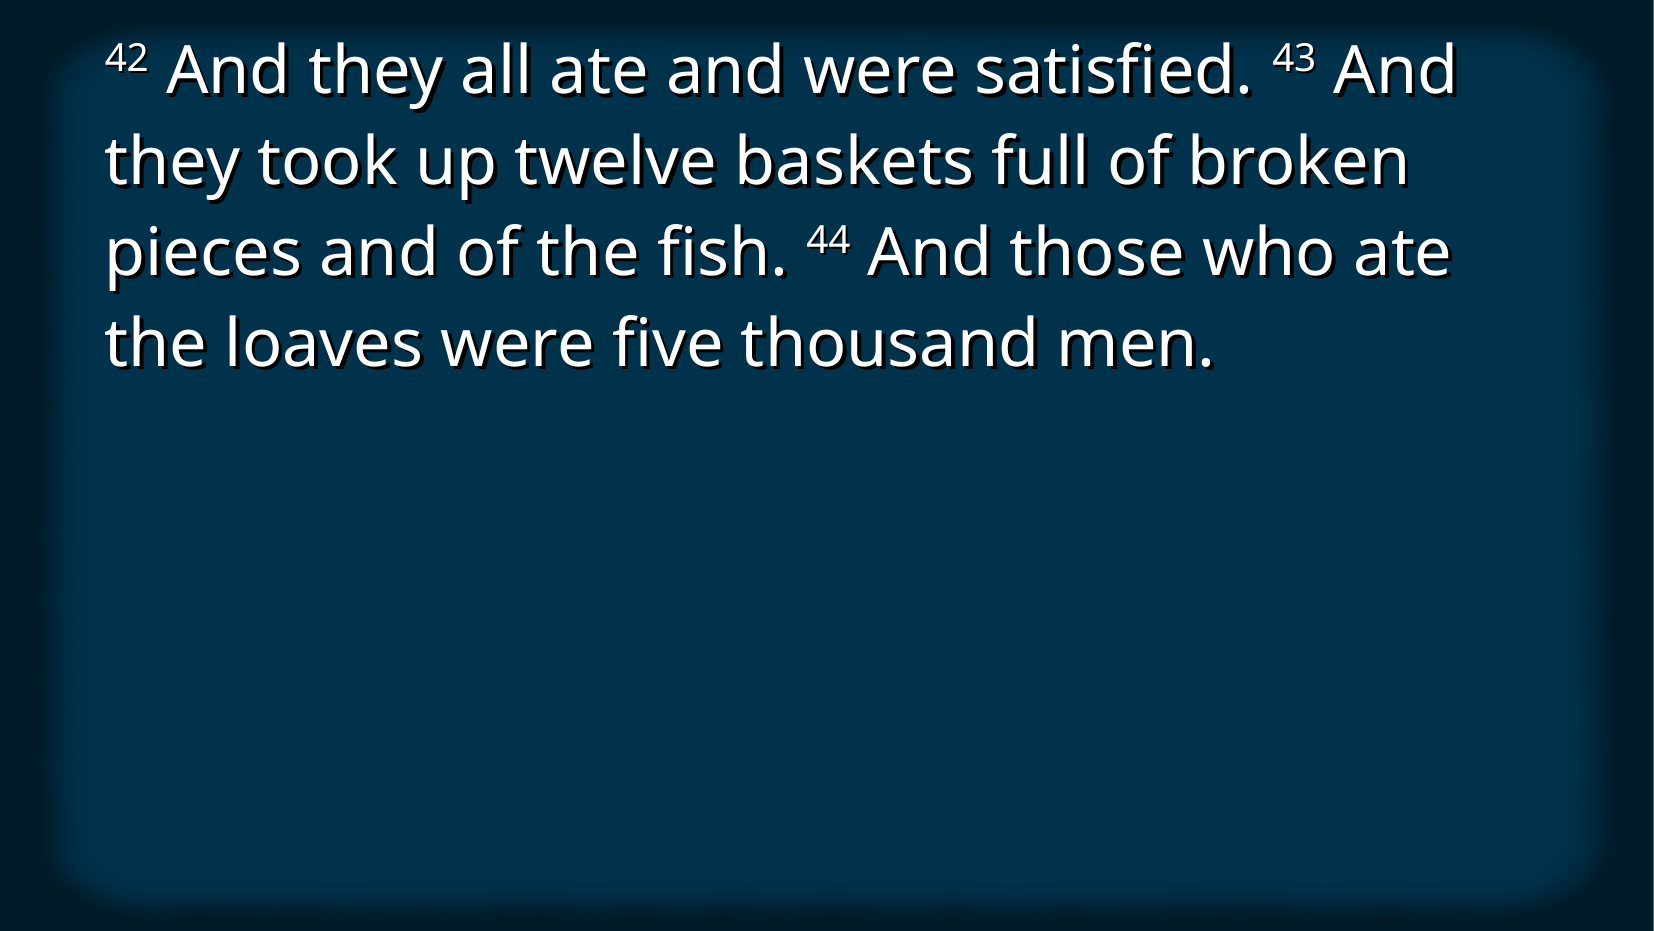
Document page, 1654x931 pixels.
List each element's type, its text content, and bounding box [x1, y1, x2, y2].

text_box 42 And they all ate and were satisfied. 43 And they took up twelve baskets full of broken pieces and of the fish. 44 And those who ate the loaves were five thousand men. [90, 15, 1576, 385]
picture [0, 0, 1654, 931]
